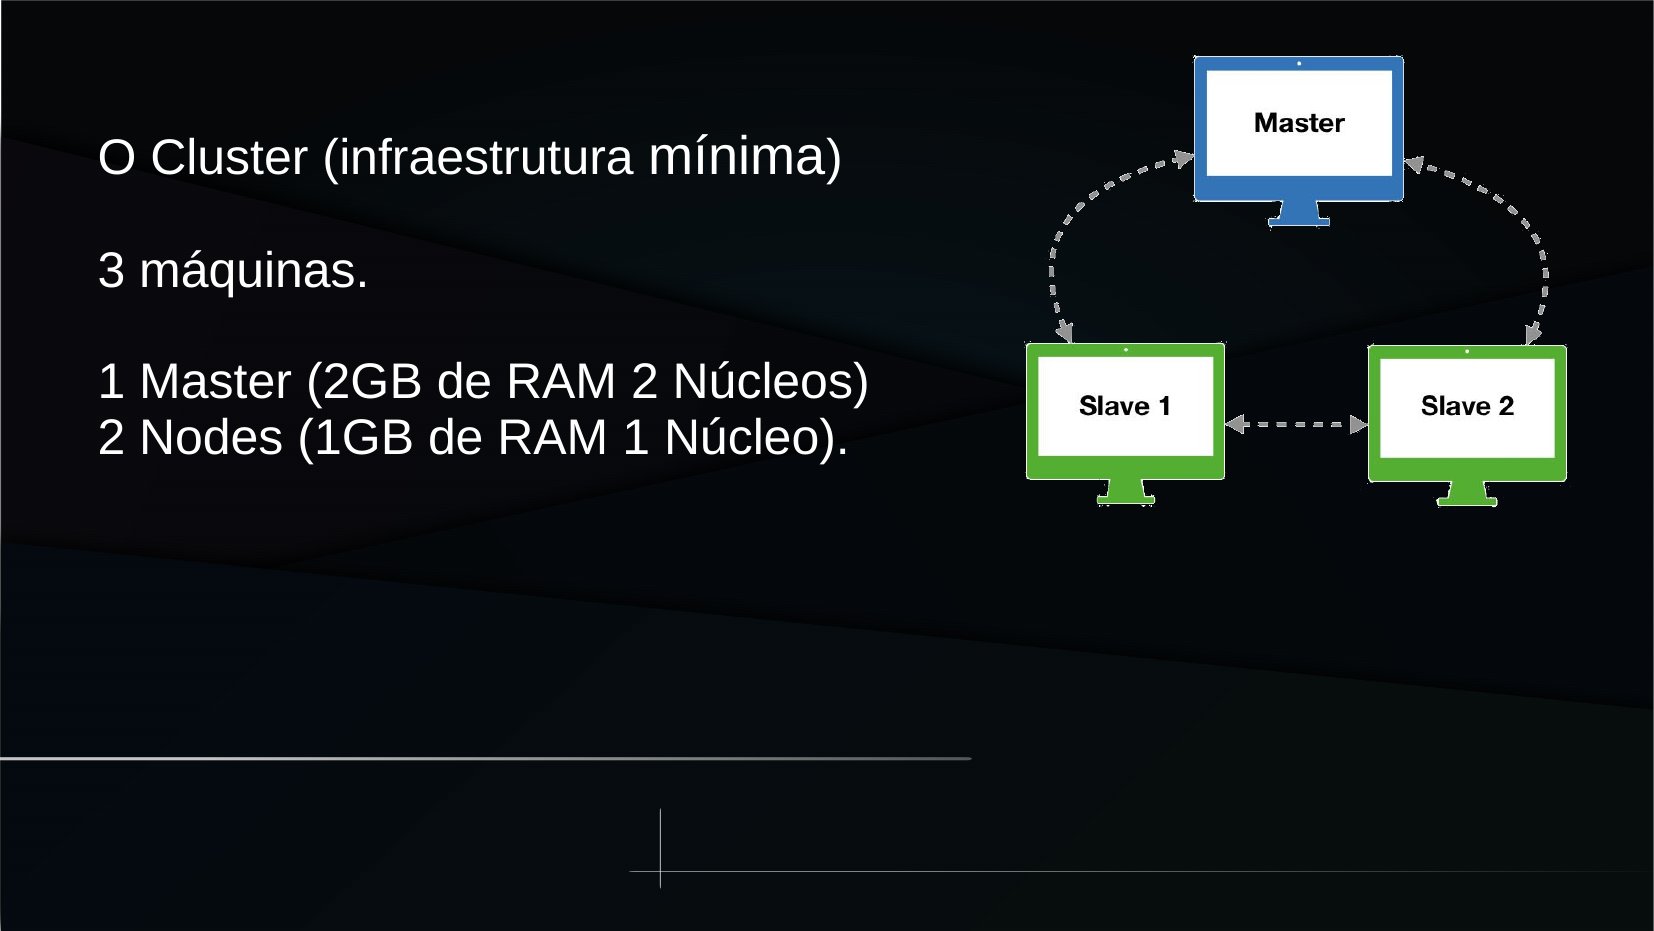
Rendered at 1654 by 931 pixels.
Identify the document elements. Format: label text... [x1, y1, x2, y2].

text_box O Cluster (infraestrutura mínima) 3 máquinas. 1 Master (2GB de RAM 2 Núcleos) 2 Nodes (1GB de RAM 1 Núcleo). [82, 118, 886, 473]
picture [0, 0, 1654, 931]
